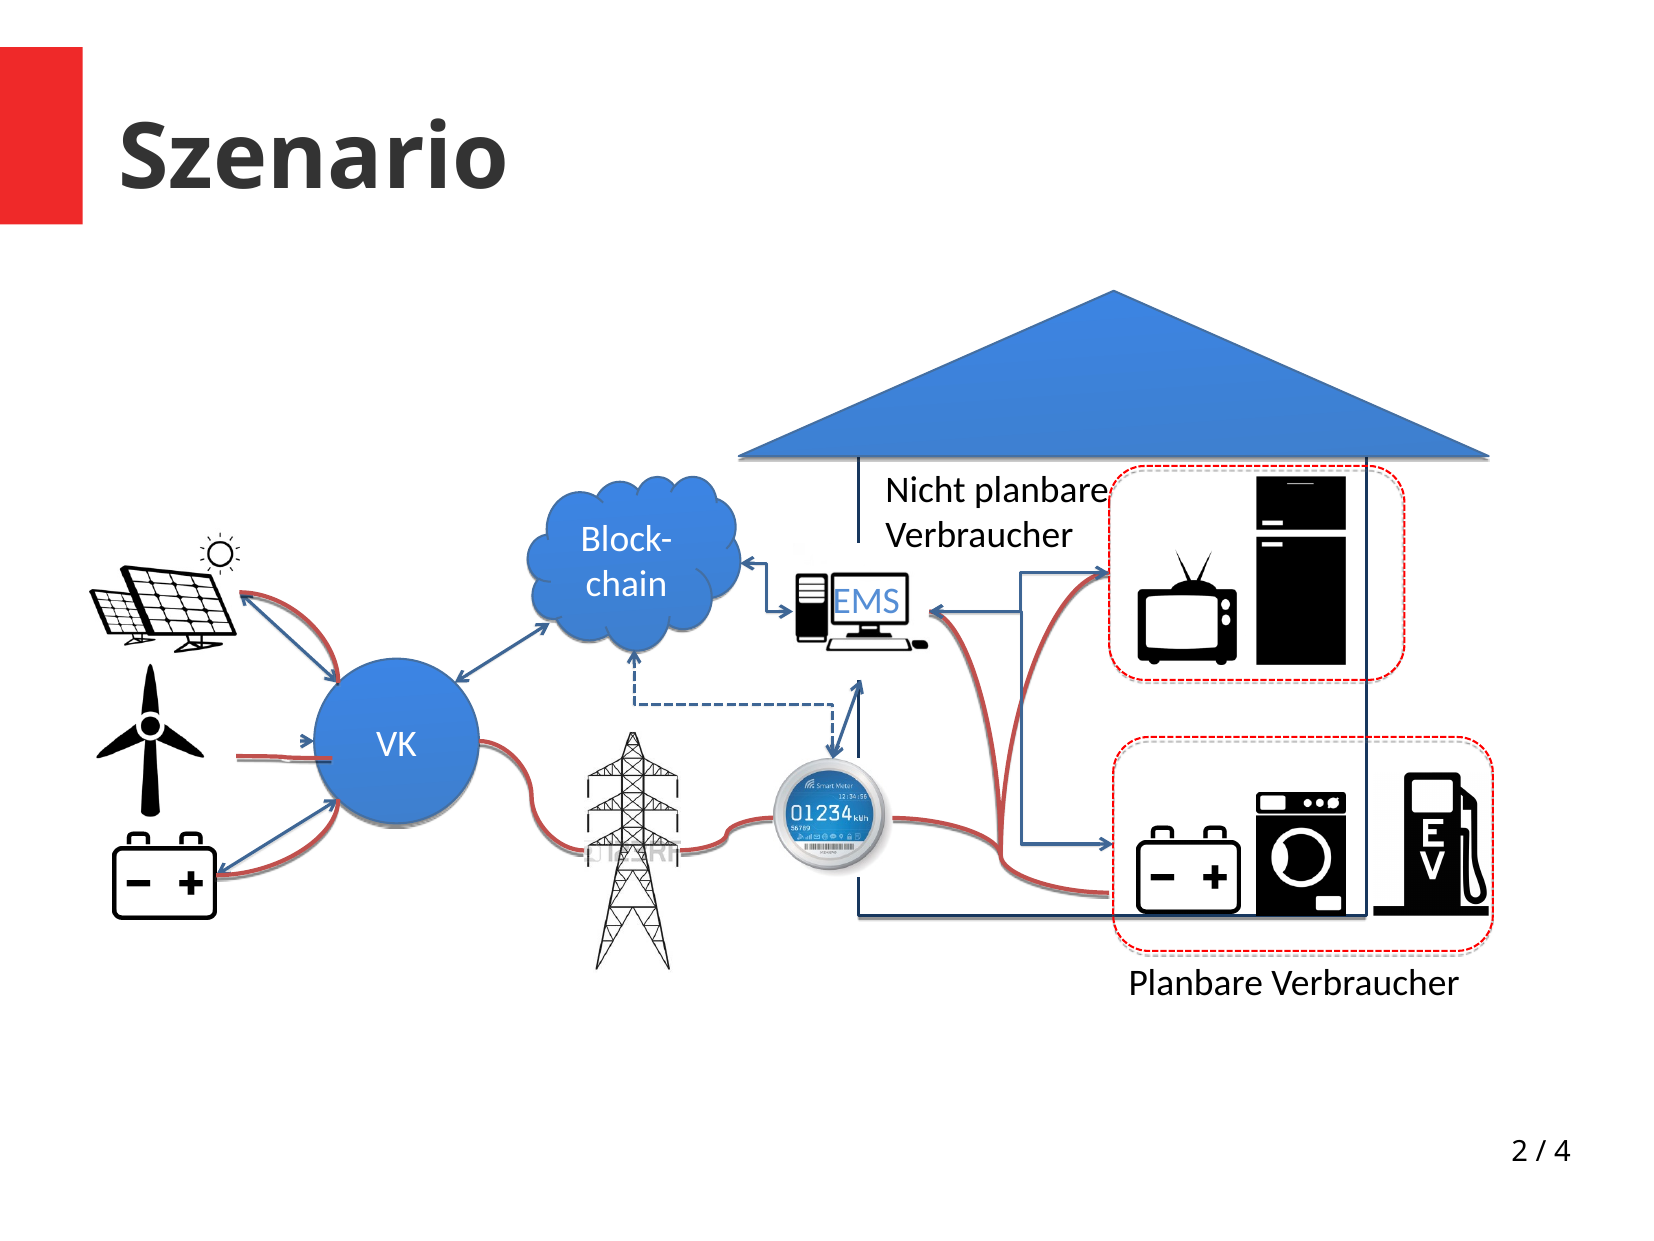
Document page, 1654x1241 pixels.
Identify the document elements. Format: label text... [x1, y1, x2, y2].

picture [1136, 817, 1241, 922]
picture [1131, 563, 1246, 665]
text_box Planbare Verbraucher [1113, 950, 1489, 1011]
picture [1256, 476, 1346, 665]
picture [584, 727, 681, 974]
text_box EMS [817, 569, 924, 629]
picture [1373, 772, 1489, 916]
text_box [738, 290, 1489, 916]
text_box VK [314, 658, 479, 824]
text_box [944, 613, 1020, 793]
picture [237, 759, 300, 763]
picture [1256, 792, 1346, 916]
text_box [858, 725, 1112, 916]
text_box [930, 563, 1108, 610]
picture [0, 517, 300, 819]
text_box [858, 615, 996, 841]
text_box Block-chain [527, 476, 741, 651]
picture [112, 823, 217, 928]
picture [793, 543, 930, 680]
text_box [1022, 574, 1092, 685]
picture [773, 758, 893, 878]
text_box Nicht planbare Verbraucher [870, 457, 1246, 563]
title Szenario [118, 49, 1571, 257]
